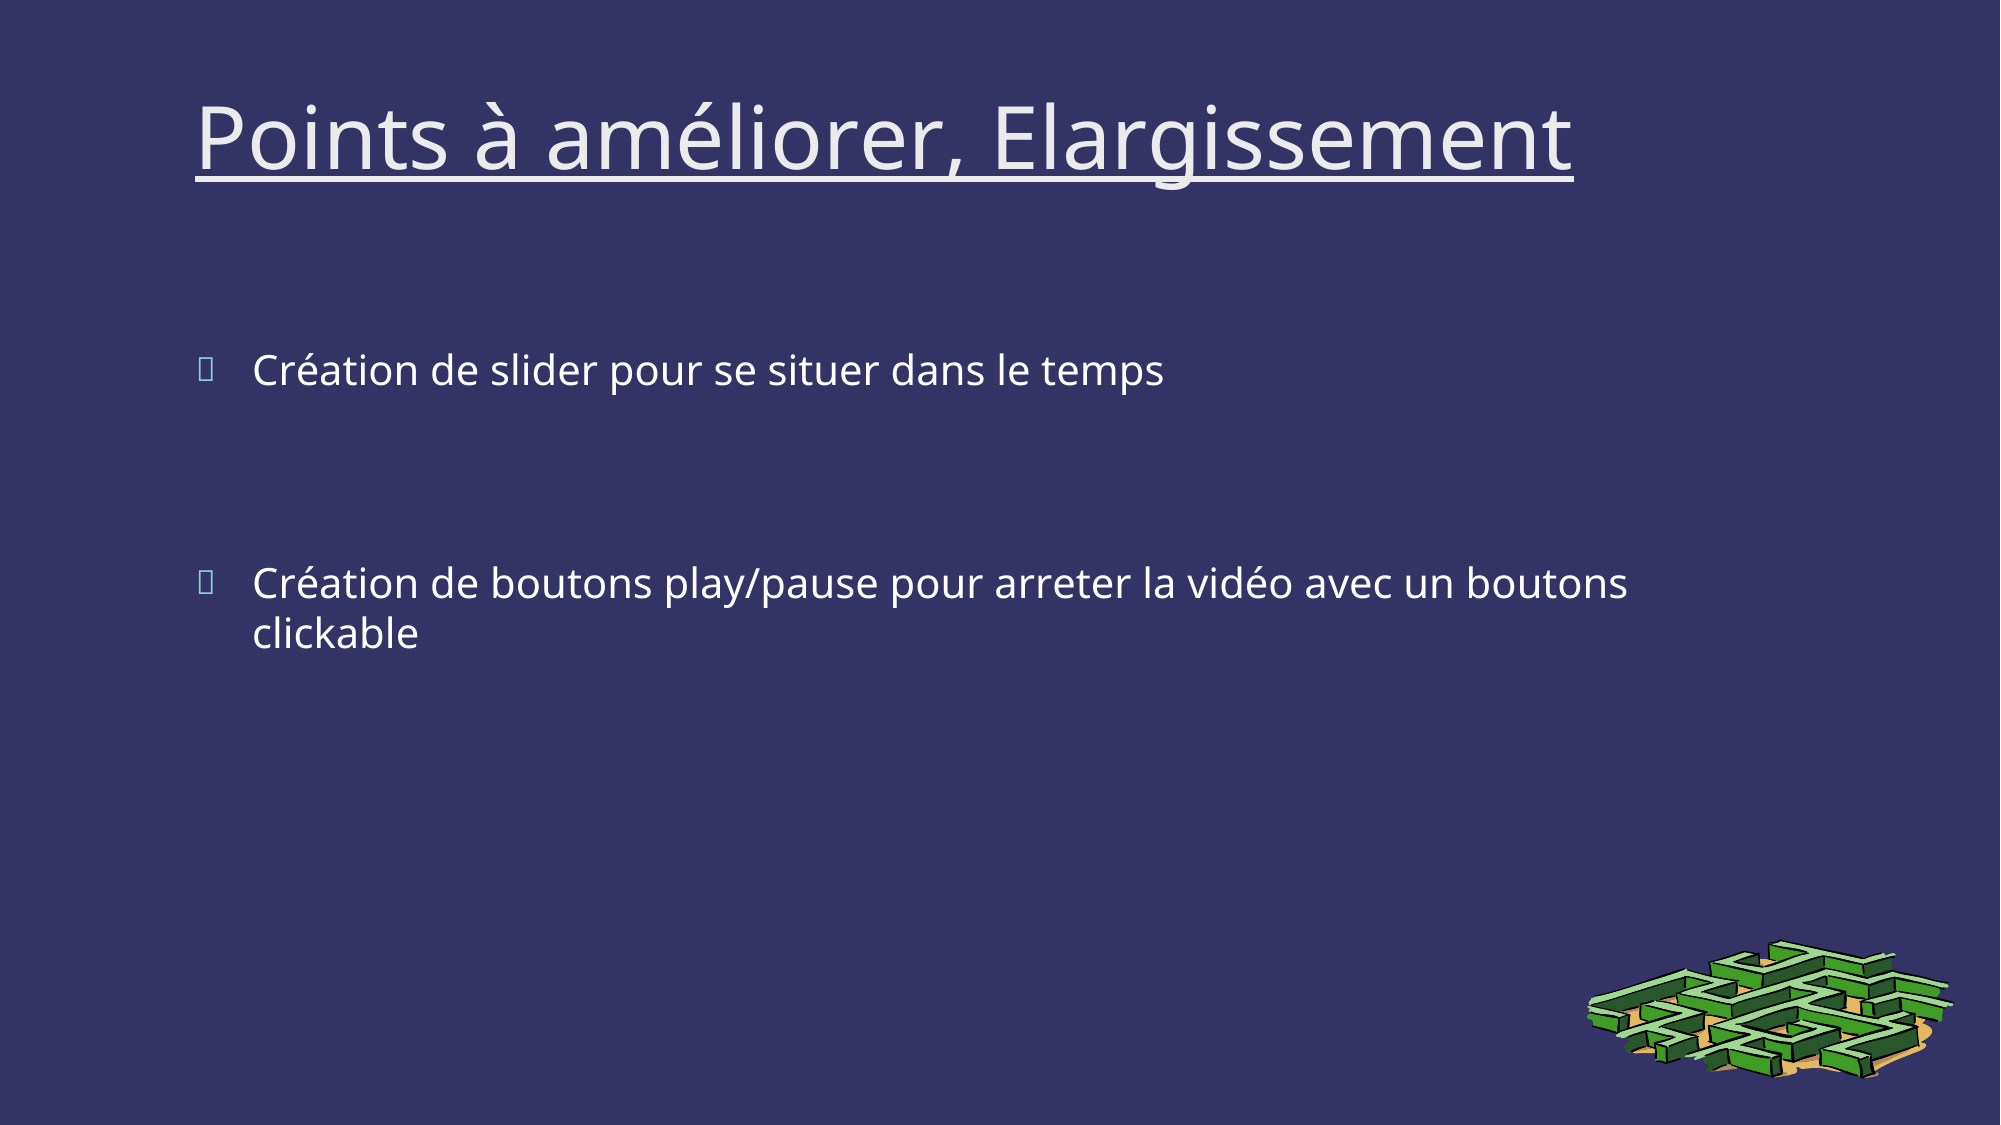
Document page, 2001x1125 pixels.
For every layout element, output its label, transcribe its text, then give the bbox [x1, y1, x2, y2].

title Points à améliorer, Elargissement [106, 74, 1649, 304]
list Création de slider pour se situer dans le temps Création de boutons play/pause pour arreter la vidéo avec un boutons clickable [181, 336, 1649, 1025]
